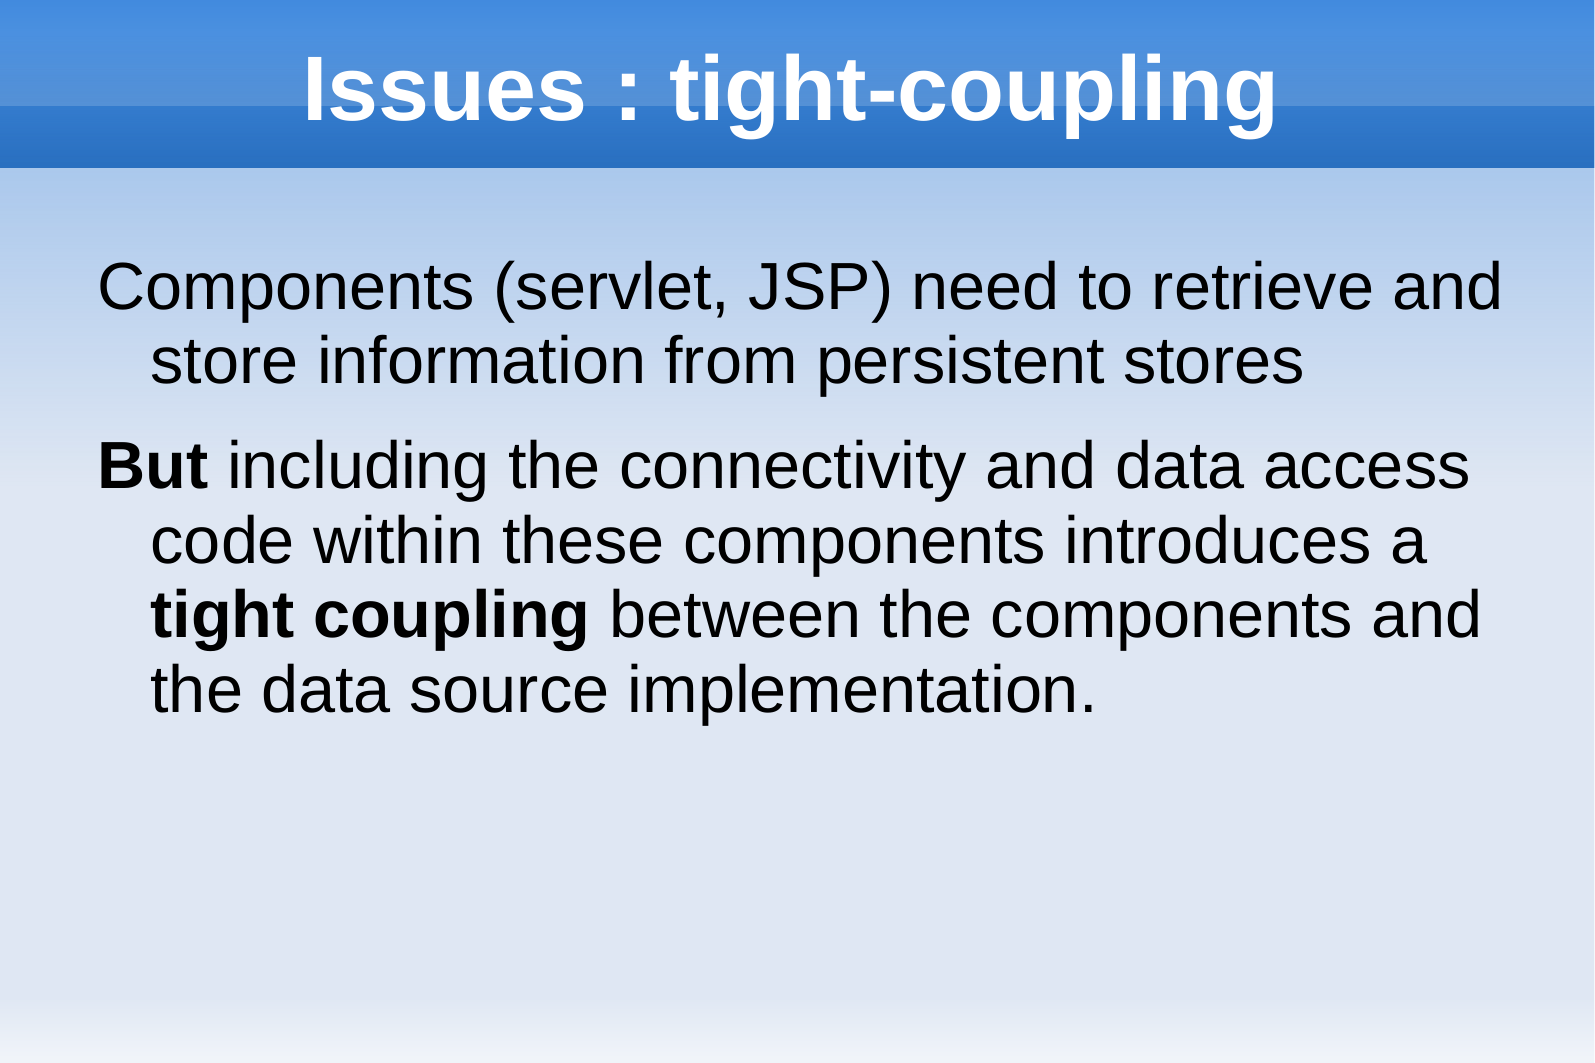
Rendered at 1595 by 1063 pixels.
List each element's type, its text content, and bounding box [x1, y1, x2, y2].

picture [0, 0, 1595, 1063]
title Issues : tight-coupling [74, 7, 1510, 171]
list Components (servlet, JSP) need to retrieve and store information from persistent stores But including the connectivity and data access code within these components introduces a tight coupling between the components and the data source implementation. [79, 248, 1515, 936]
